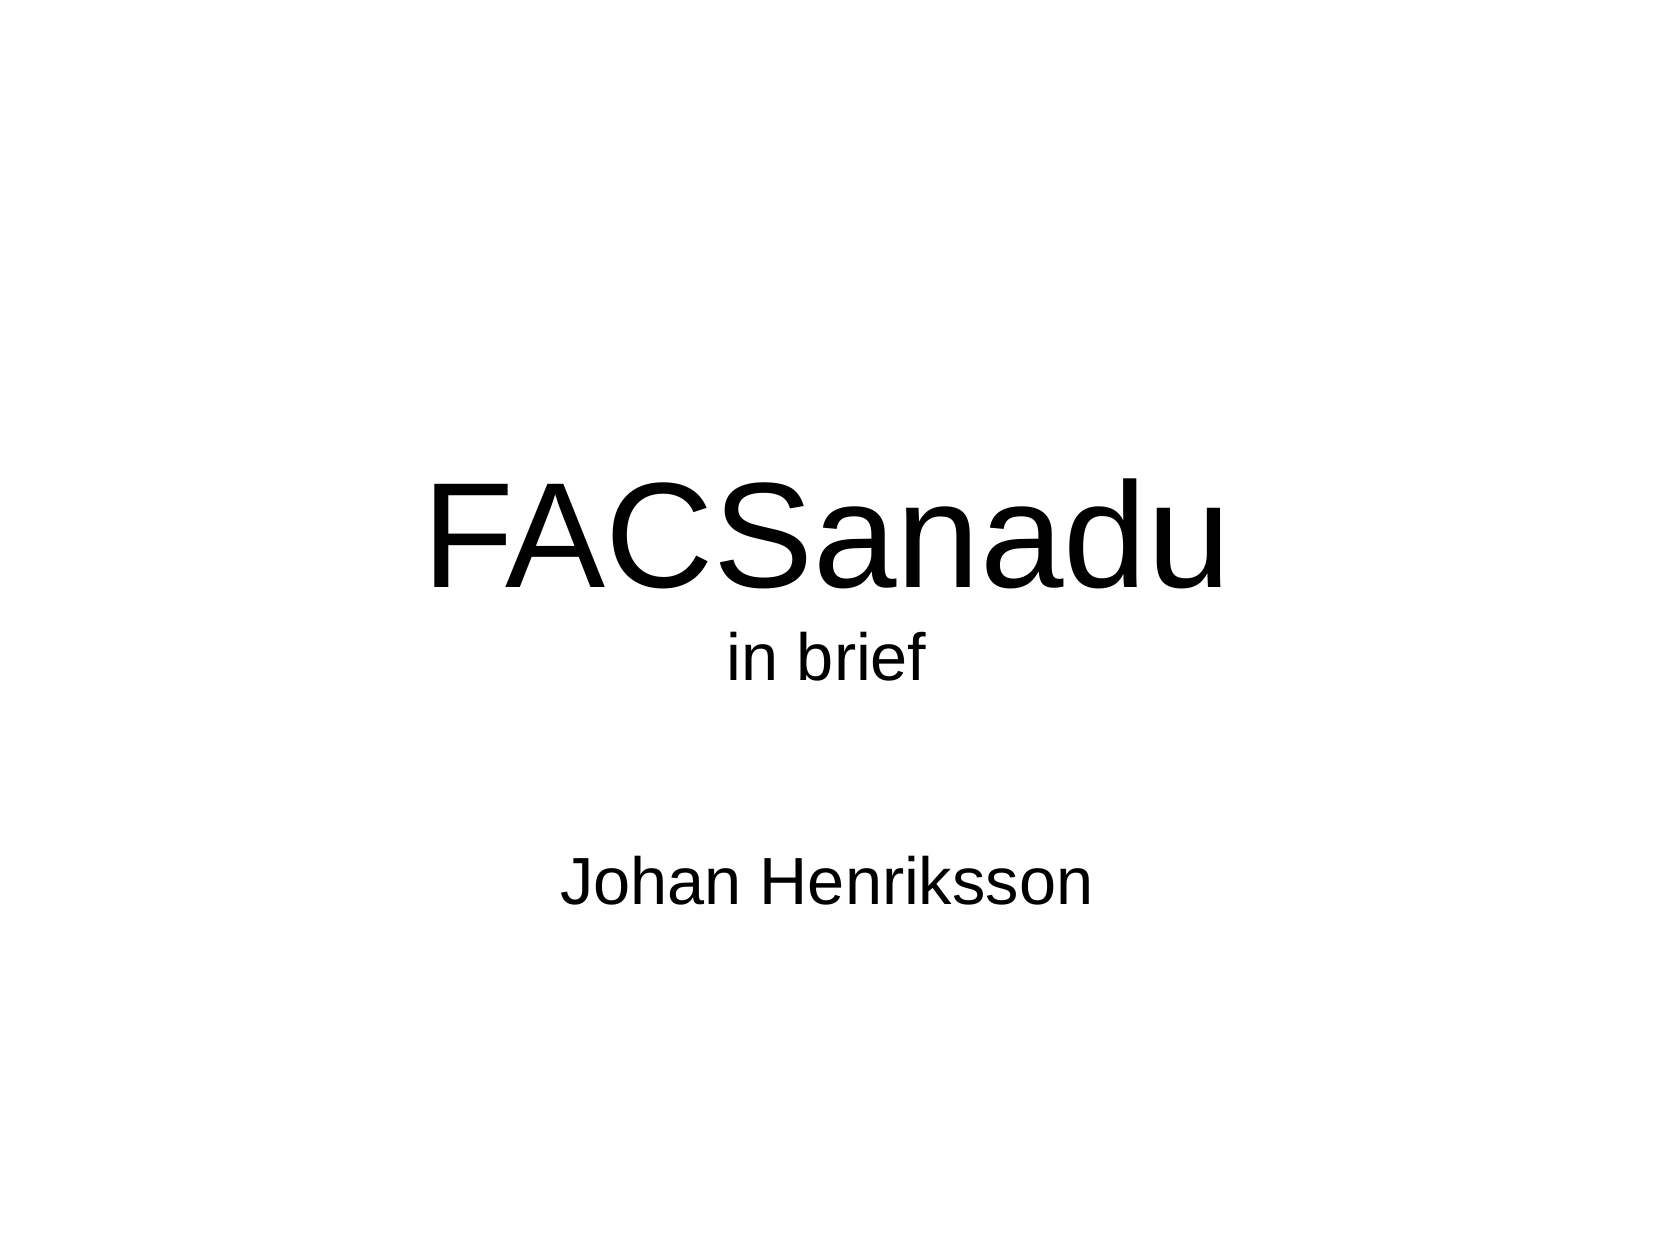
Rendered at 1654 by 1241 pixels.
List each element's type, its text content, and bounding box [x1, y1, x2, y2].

subtitle FACSanadu in brief Johan Henriksson [82, 325, 1571, 1045]
